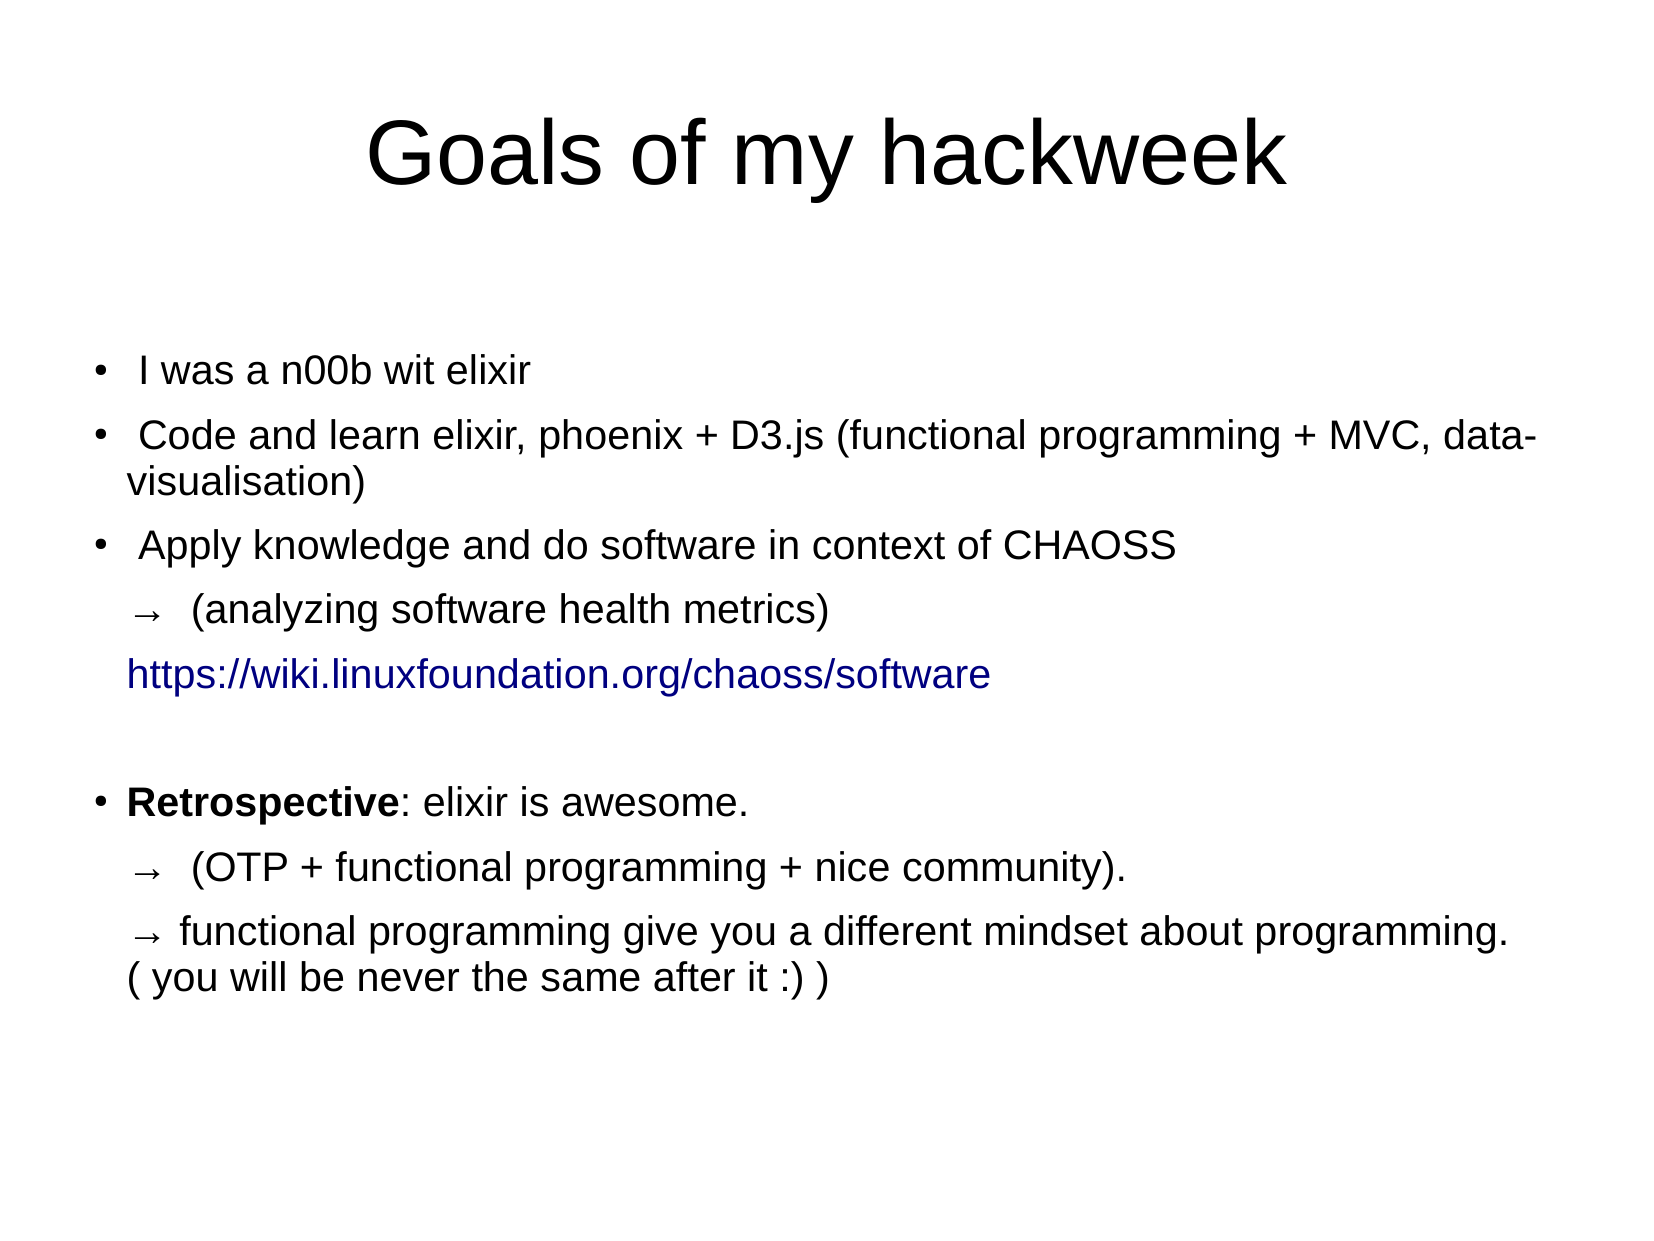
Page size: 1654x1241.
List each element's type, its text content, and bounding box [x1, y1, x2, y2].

title Goals of my hackweek [82, 49, 1571, 257]
list I was a n00b wit elixir Code and learn elixir, phoenix + D3.js (functional programming + MVC, data-visualisation) Apply knowledge and do software in context of CHAOSS → (analyzing software health metrics) https://wiki.linuxfoundation.org/chaoss/software Retrospective: elixir is awesome. → (OTP + functional programming + nice community). → functional programming give you a different mindset about programming. ( you will be never the same after it :) ) [82, 283, 1571, 1003]
